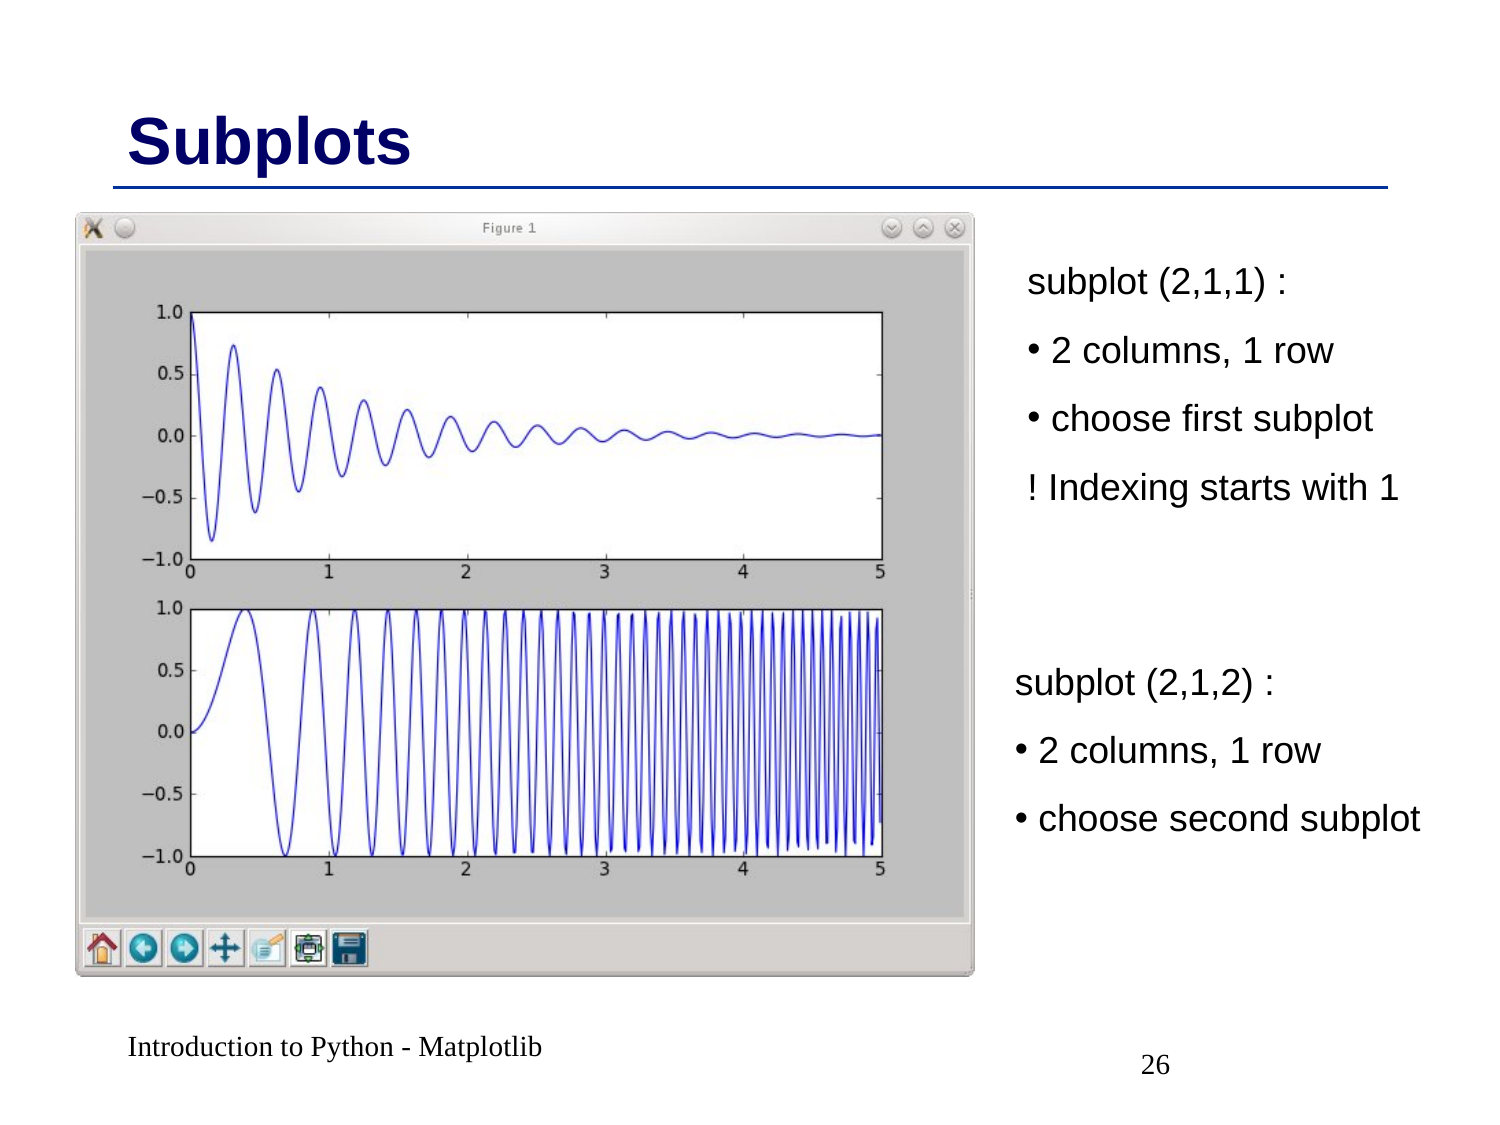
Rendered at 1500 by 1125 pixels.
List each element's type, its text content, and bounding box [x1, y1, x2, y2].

text_box subplot (2,1,1) : 2 columns, 1 row choose first subplot ! Indexing starts with 1 [1012, 249, 1463, 516]
picture [75, 212, 975, 977]
text_box Introduction to Python - Matplotlib [112, 1025, 501, 1101]
text_box <number> [1074, 1025, 1388, 1101]
text_box subplot (2,1,2) : 2 columns, 1 row choose second subplot [999, 649, 1451, 848]
title Subplots [112, 89, 1388, 186]
